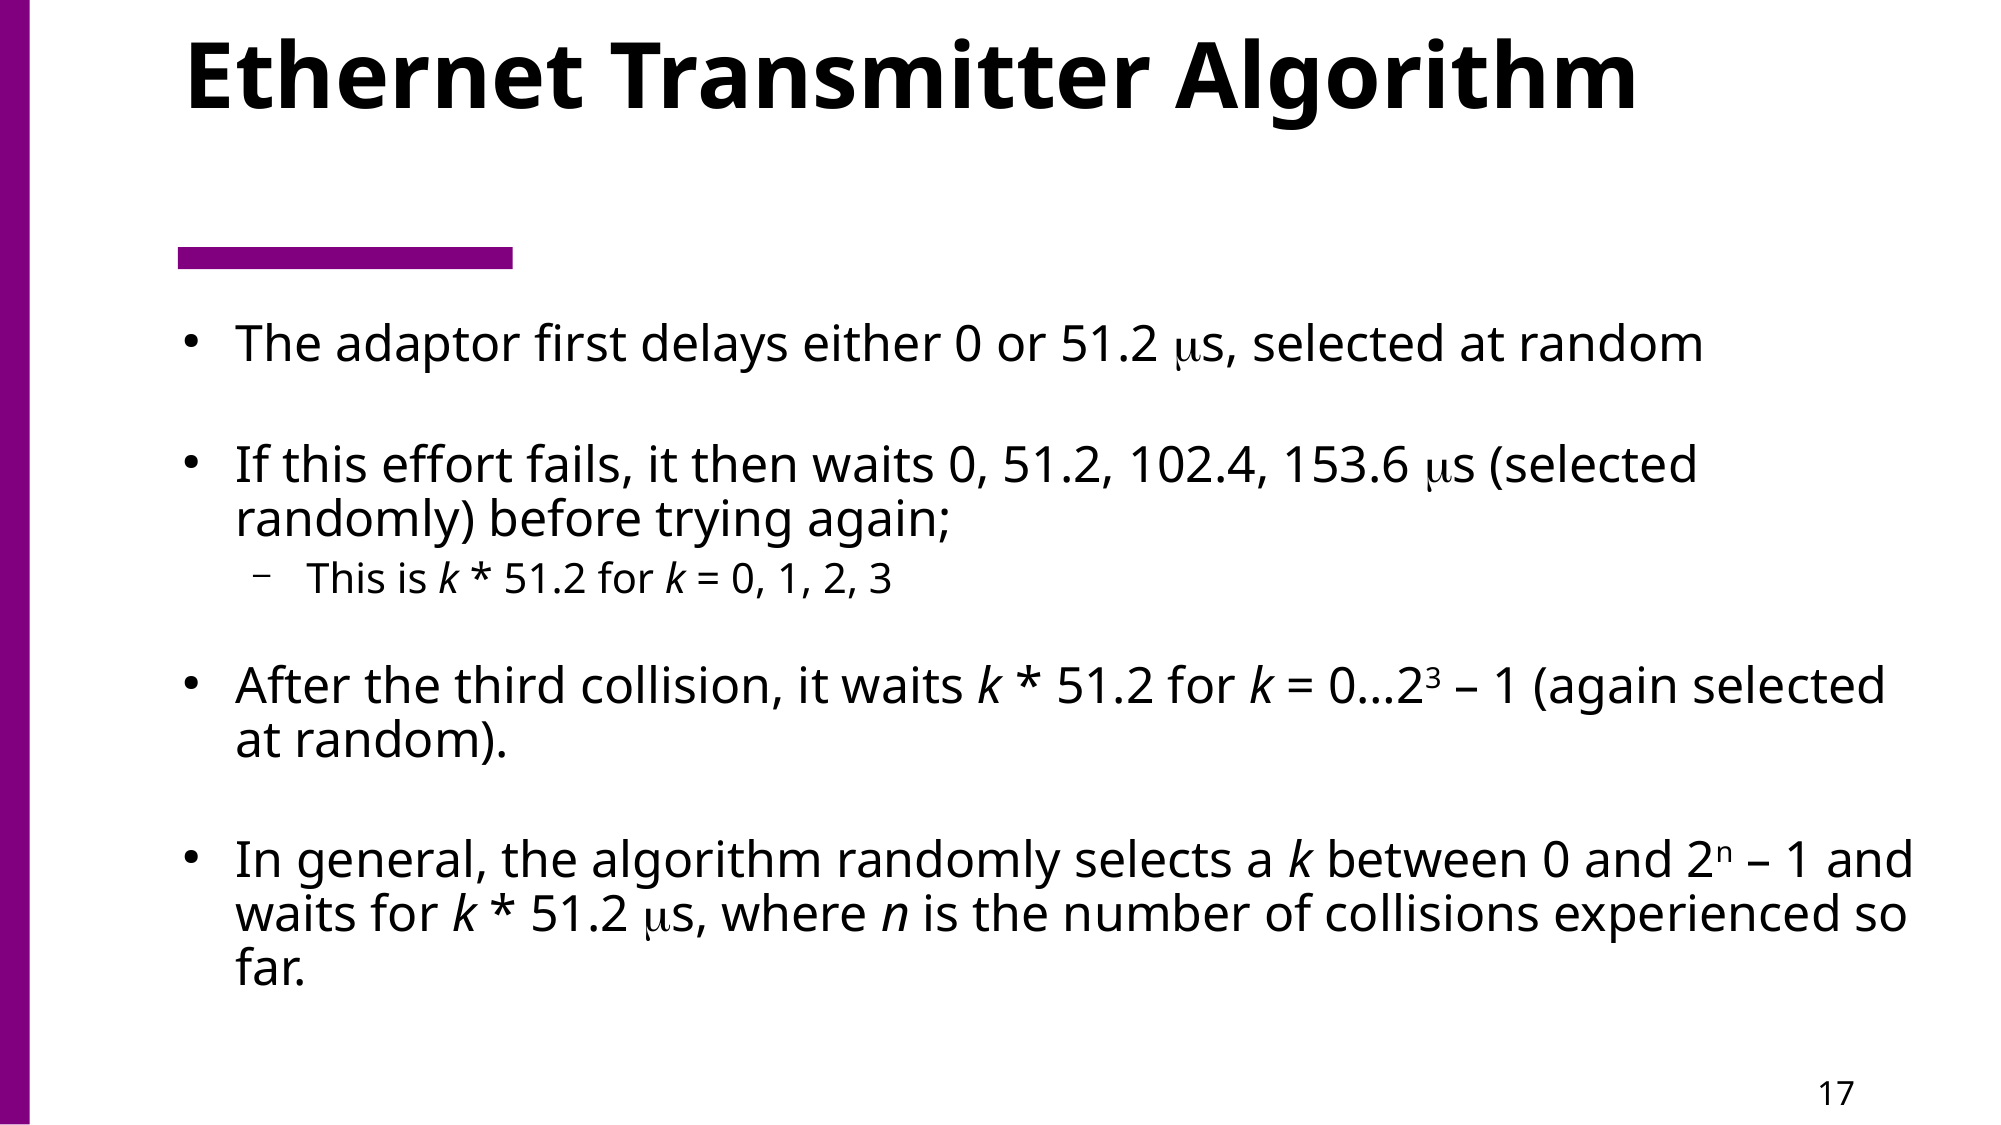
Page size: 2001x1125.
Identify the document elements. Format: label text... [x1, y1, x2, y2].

list The adaptor first delays either 0 or 51.2 s, selected at random If this effort fails, it then waits 0, 51.2, 102.4, 153.6 s (selected randomly) before trying again; This is k * 51.2 for k = 0, 1, 2, 3 After the third collision, it waits k * 51.2 for k = 0…23 – 1 (again selected at random). In general, the algorithm randomly selects a k between 0 and 2n – 1 and waits for k * 51.2 s, where n is the number of collisions experienced so far. [149, 184, 1959, 1024]
title Ethernet Transmitter Algorithm [133, 0, 1946, 135]
